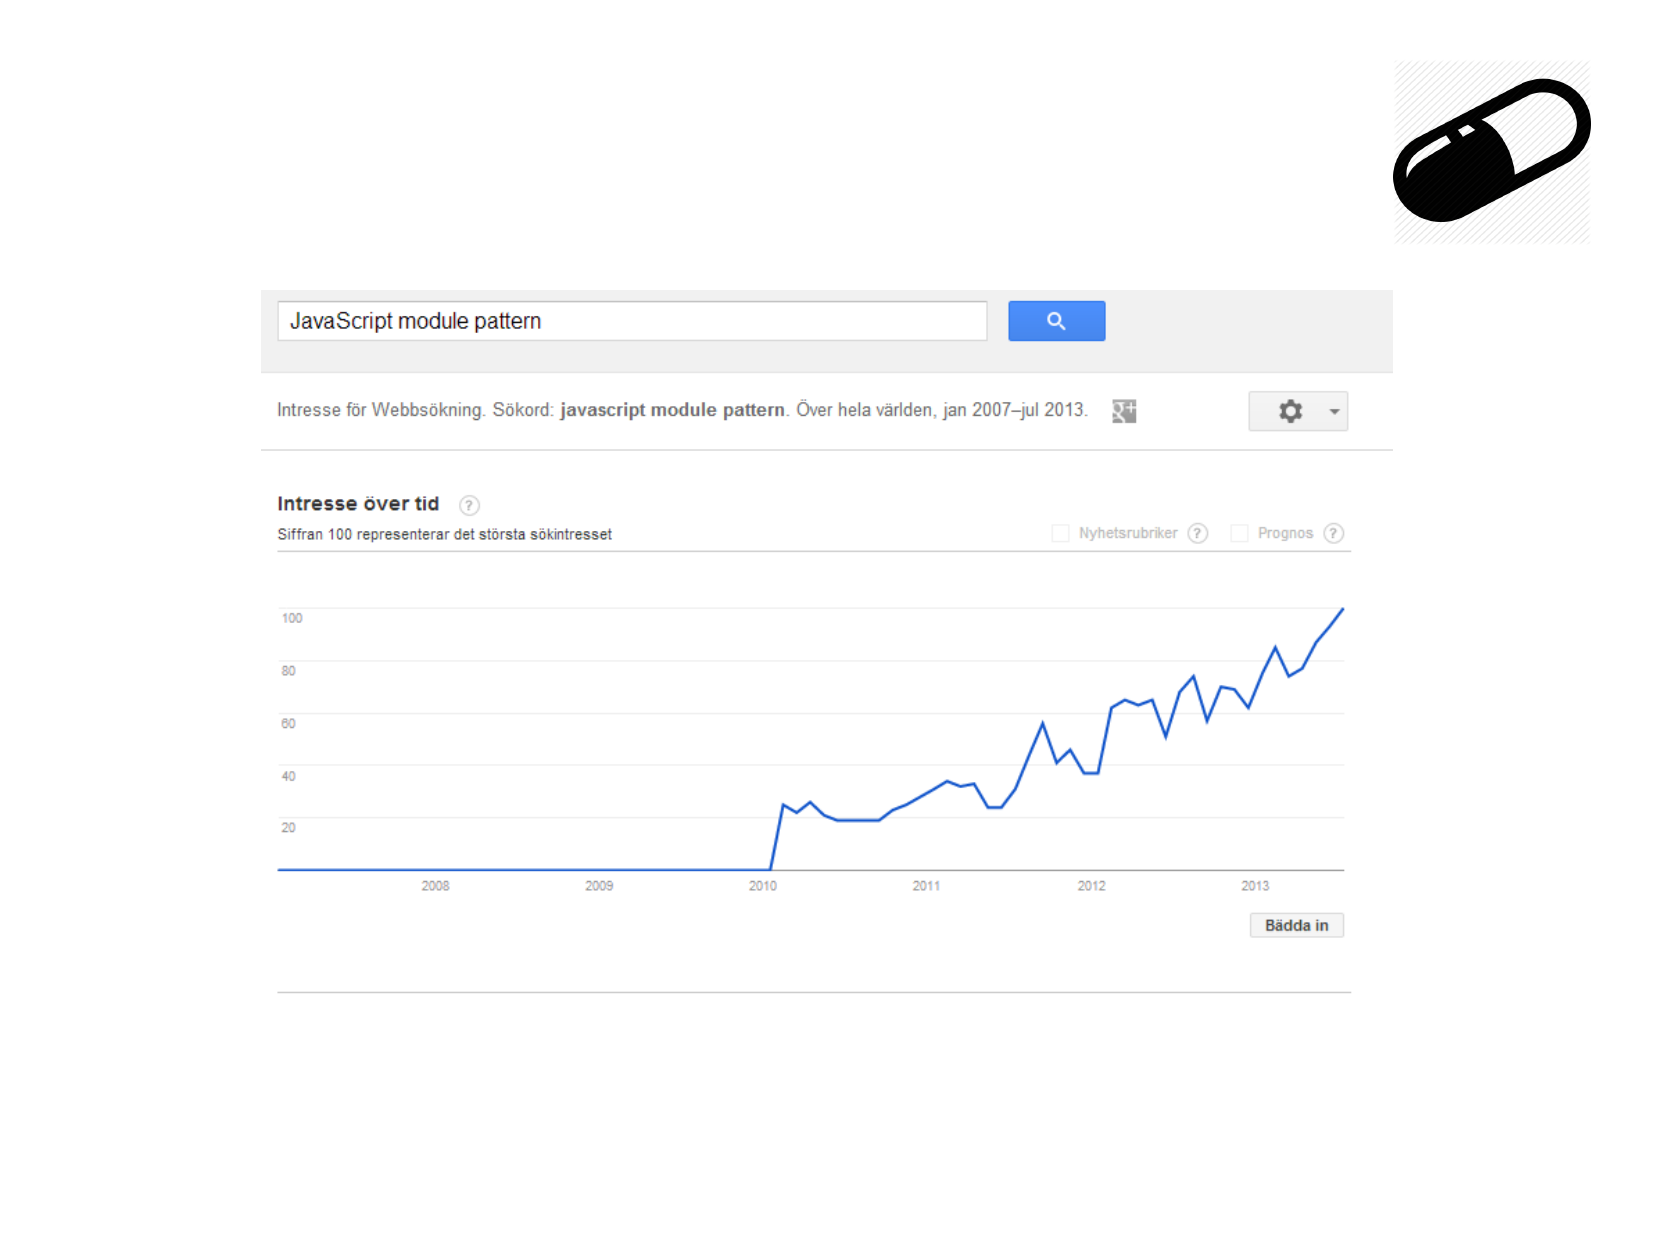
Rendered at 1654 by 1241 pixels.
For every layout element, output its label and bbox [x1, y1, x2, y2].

picture [261, 290, 1393, 1010]
picture [1393, 59, 1591, 245]
